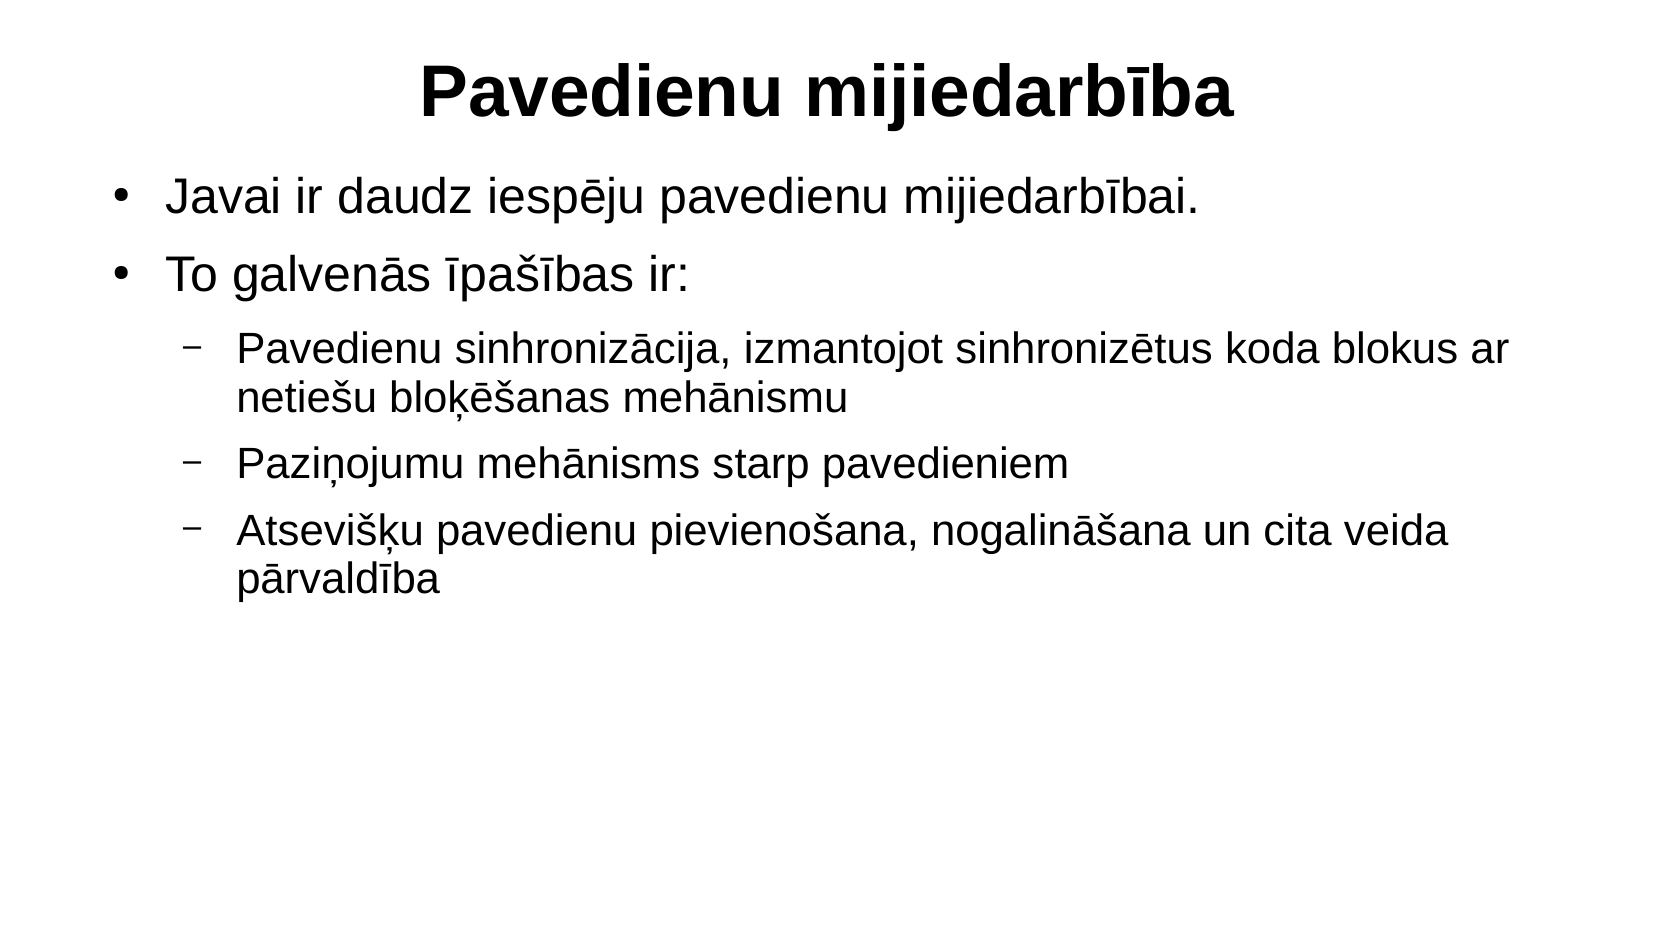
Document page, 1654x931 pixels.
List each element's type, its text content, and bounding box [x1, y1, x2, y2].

title Pavedienu mijiedarbība [82, 37, 1571, 147]
list Javai ir daudz iespēju pavedienu mijiedarbībai. To galvenās īpašības ir: Pavedienu sinhronizācija, izmantojot sinhronizētus koda blokus ar netiešu bloķēšanas mehānismu Paziņojumu mehānisms starp pavedieniem Atsevišķu pavedienu pievienošana, nogalināšana un cita veida pārvaldība [94, 168, 1619, 886]
